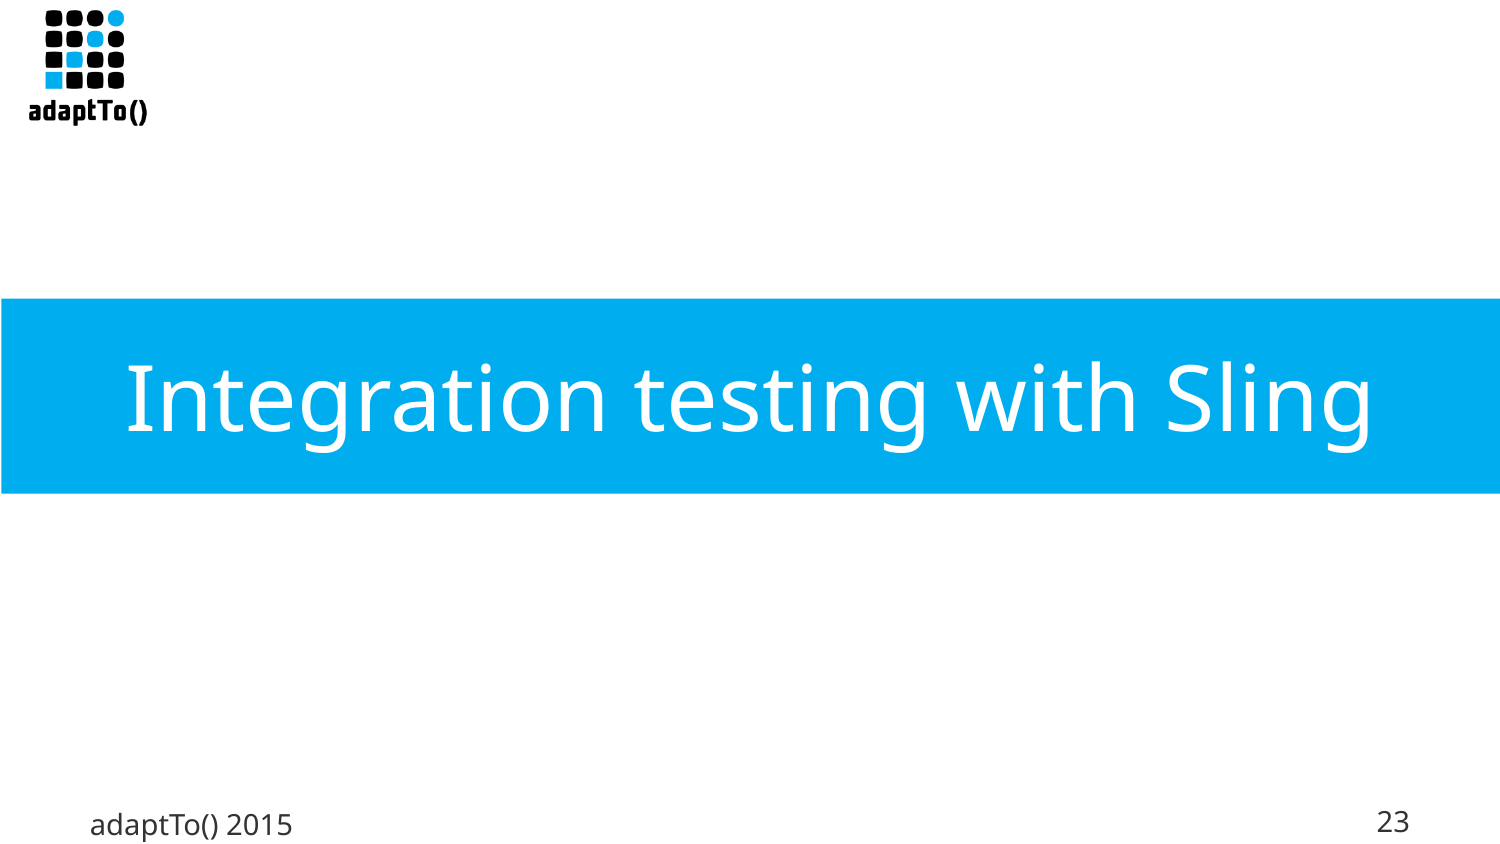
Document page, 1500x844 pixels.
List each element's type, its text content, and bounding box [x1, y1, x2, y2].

title Integration testing with Sling [1, 298, 1500, 494]
picture [27, 6, 148, 127]
